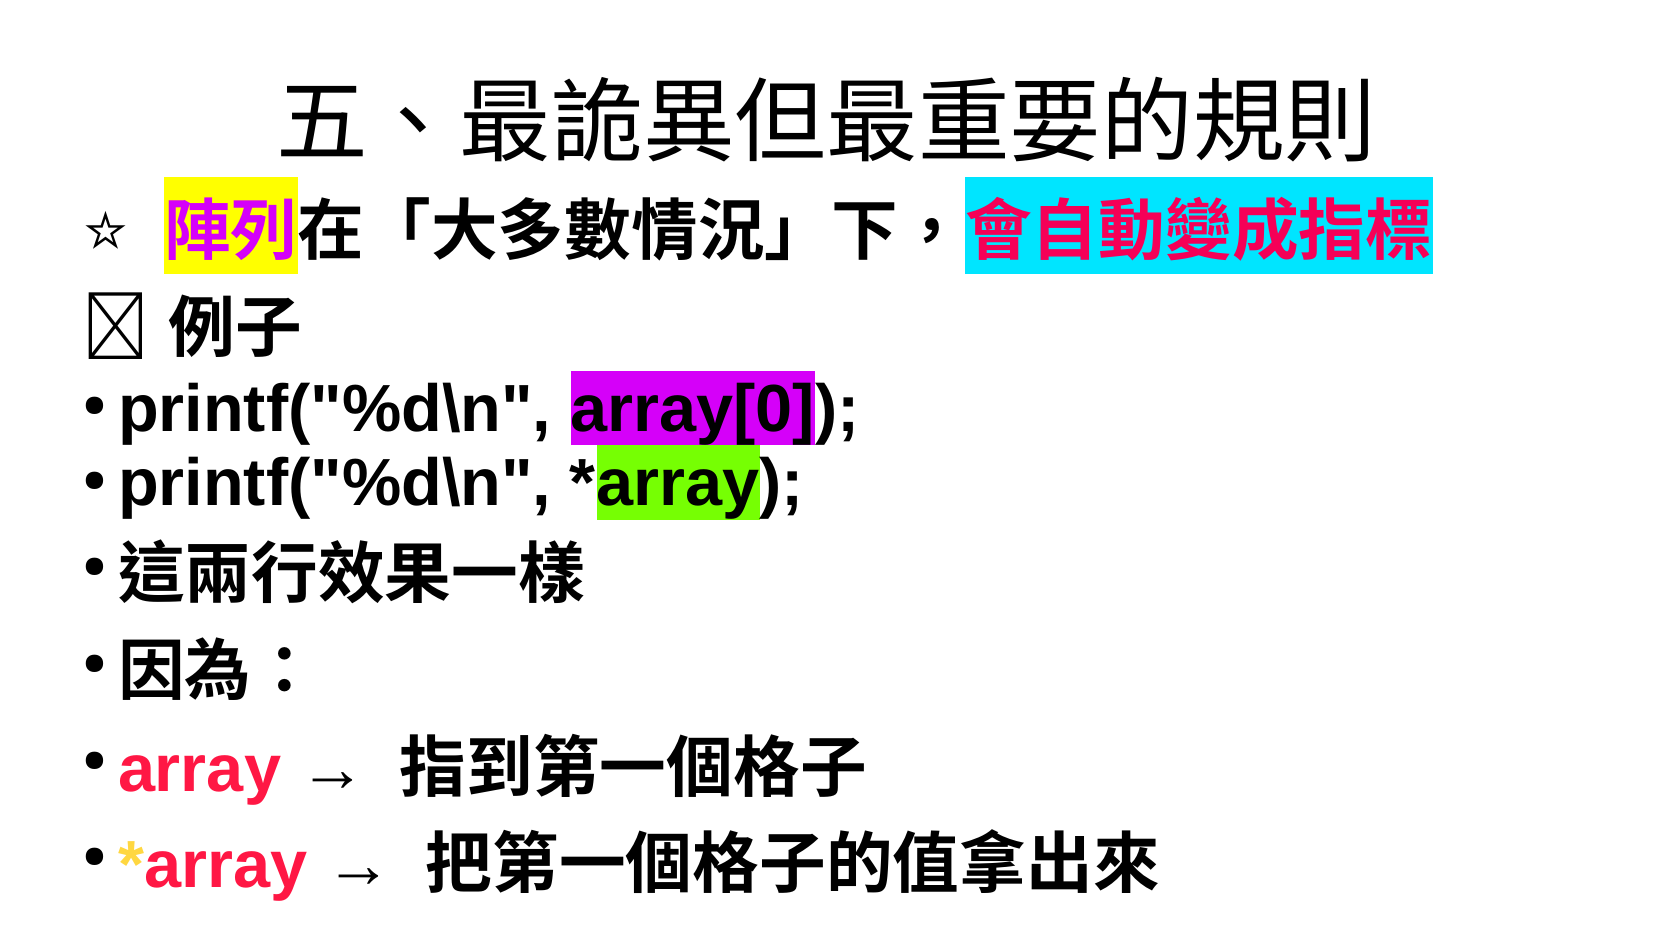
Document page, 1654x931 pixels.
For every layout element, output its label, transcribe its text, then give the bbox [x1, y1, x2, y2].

title 五、最詭異但最重要的規則 [82, 37, 1571, 177]
subtitle ⭐ 陣列在「大多數情況」下，會自動變成指標 🔹例子 printf("%d\n", array[0]); printf("%d\n", *array); 這兩行效果一樣 因為： array → 指到第一個格子 *array → 把第一個格子的值拿出來 [82, 177, 1571, 931]
